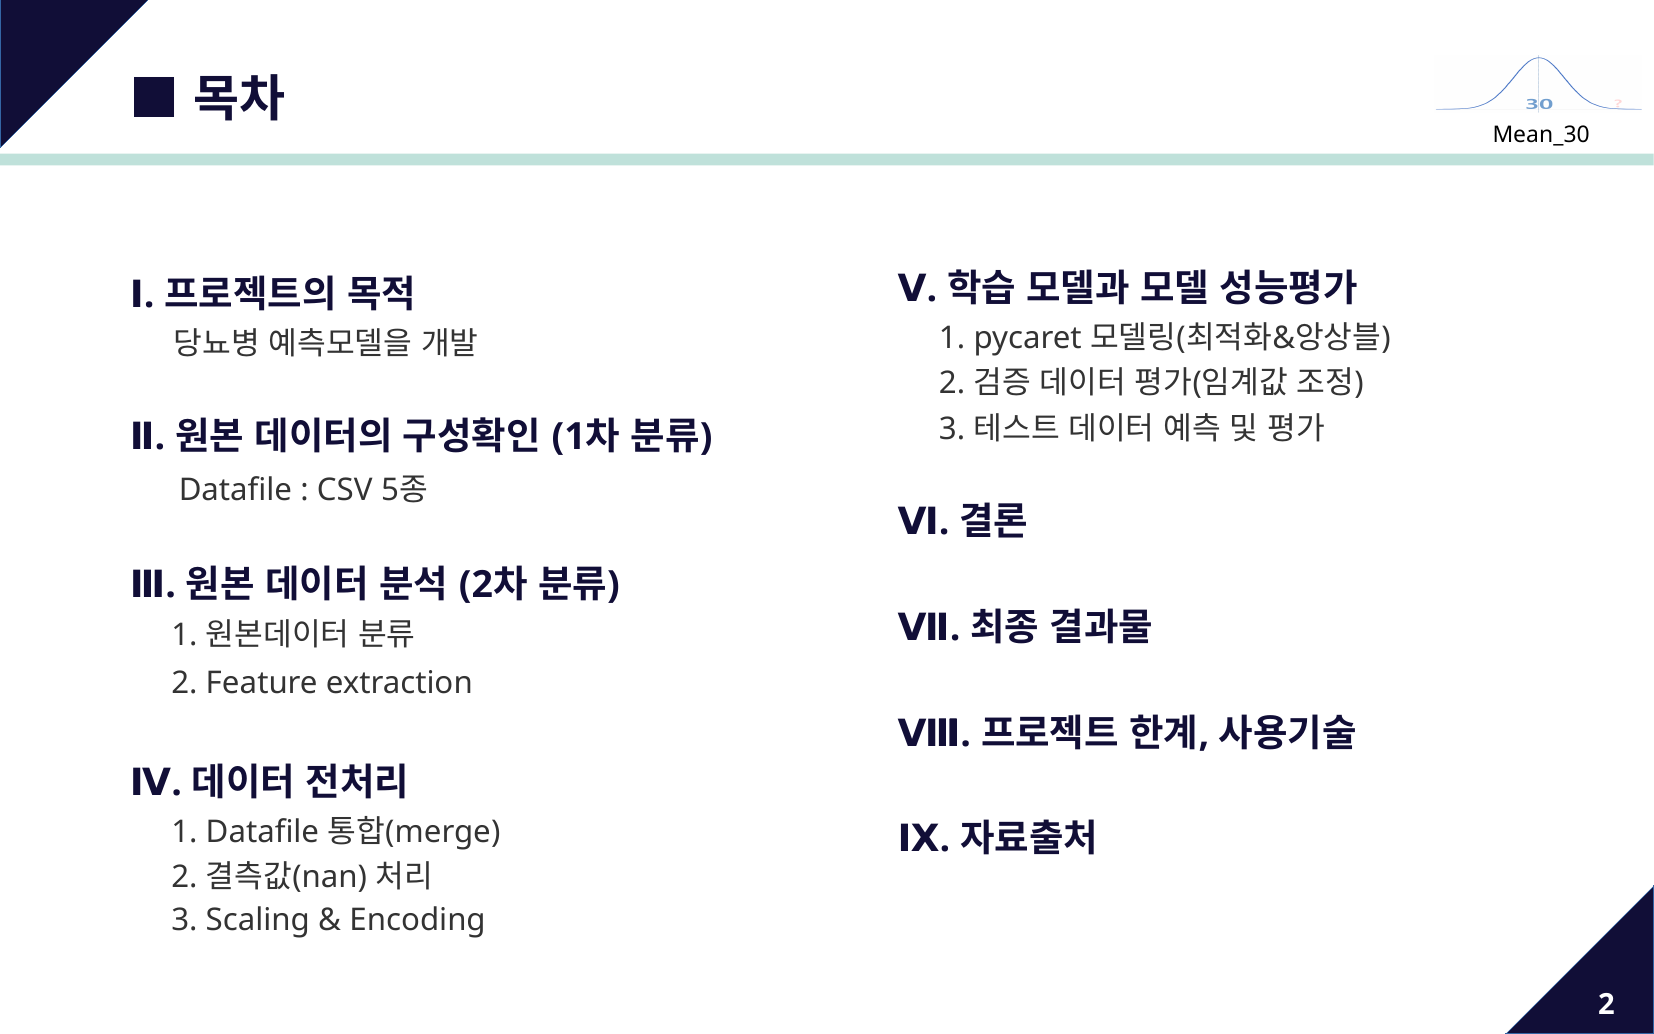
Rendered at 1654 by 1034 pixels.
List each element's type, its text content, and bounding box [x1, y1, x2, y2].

list Ⅰ. 프로젝트의 목적 당뇨병 예측모델을 개발 Ⅱ. 원본 데이터의 구성확인 (1차 분류) Datafile : CSV 5종 Ⅲ. 원본 데이터 분석 (2차 분류) 1. 원본데이터 분류 2. Feature extraction Ⅳ. 데이터 전처리 1. Datafile 통합(merge) 2. 결측값(nan) 처리 3. Scaling & Encoding [59, 206, 827, 957]
picture [1434, 55, 1642, 113]
text_box Mean_30 [1446, 118, 1636, 148]
text_box <숫자> [1556, 981, 1654, 1025]
title ■ 목차 [129, 41, 1619, 148]
list Ⅴ. 학습 모델과 모델 성능평가 1. pycaret 모델링(최적화&앙상블) 2. 검증 데이터 평가(임계값 조정) 3. 테스트 데이터 예측 및 평가 Ⅵ. 결론 Ⅶ. 최종 결과물 Ⅷ. 프로젝트 한계, 사용기술 Ⅸ. 자료출처 [826, 206, 1595, 821]
